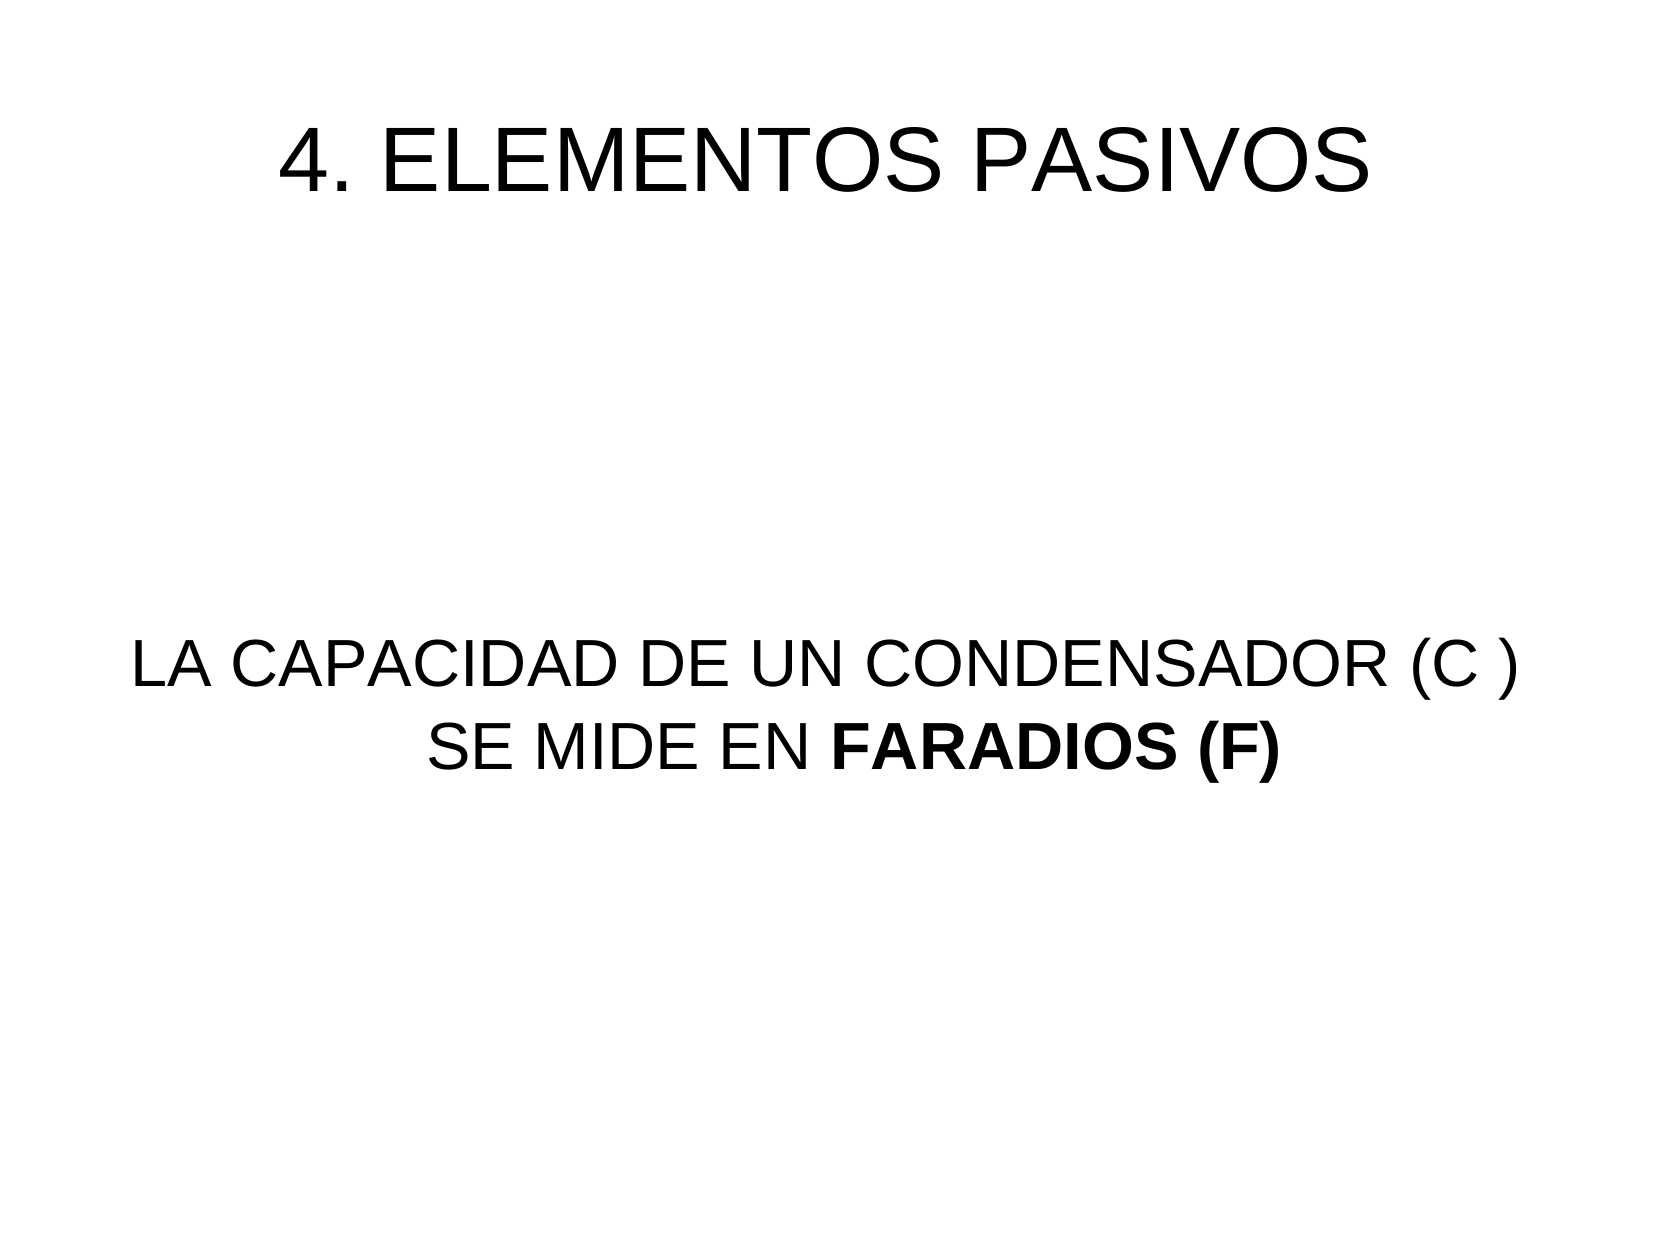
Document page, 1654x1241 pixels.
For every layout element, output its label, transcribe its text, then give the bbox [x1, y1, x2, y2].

title 4. ELEMENTOS PASIVOS [82, 38, 1571, 268]
subtitle LA CAPACIDAD DE UN CONDENSADOR (C ) SE MIDE EN FARADIOS (F) [82, 290, 1571, 1109]
